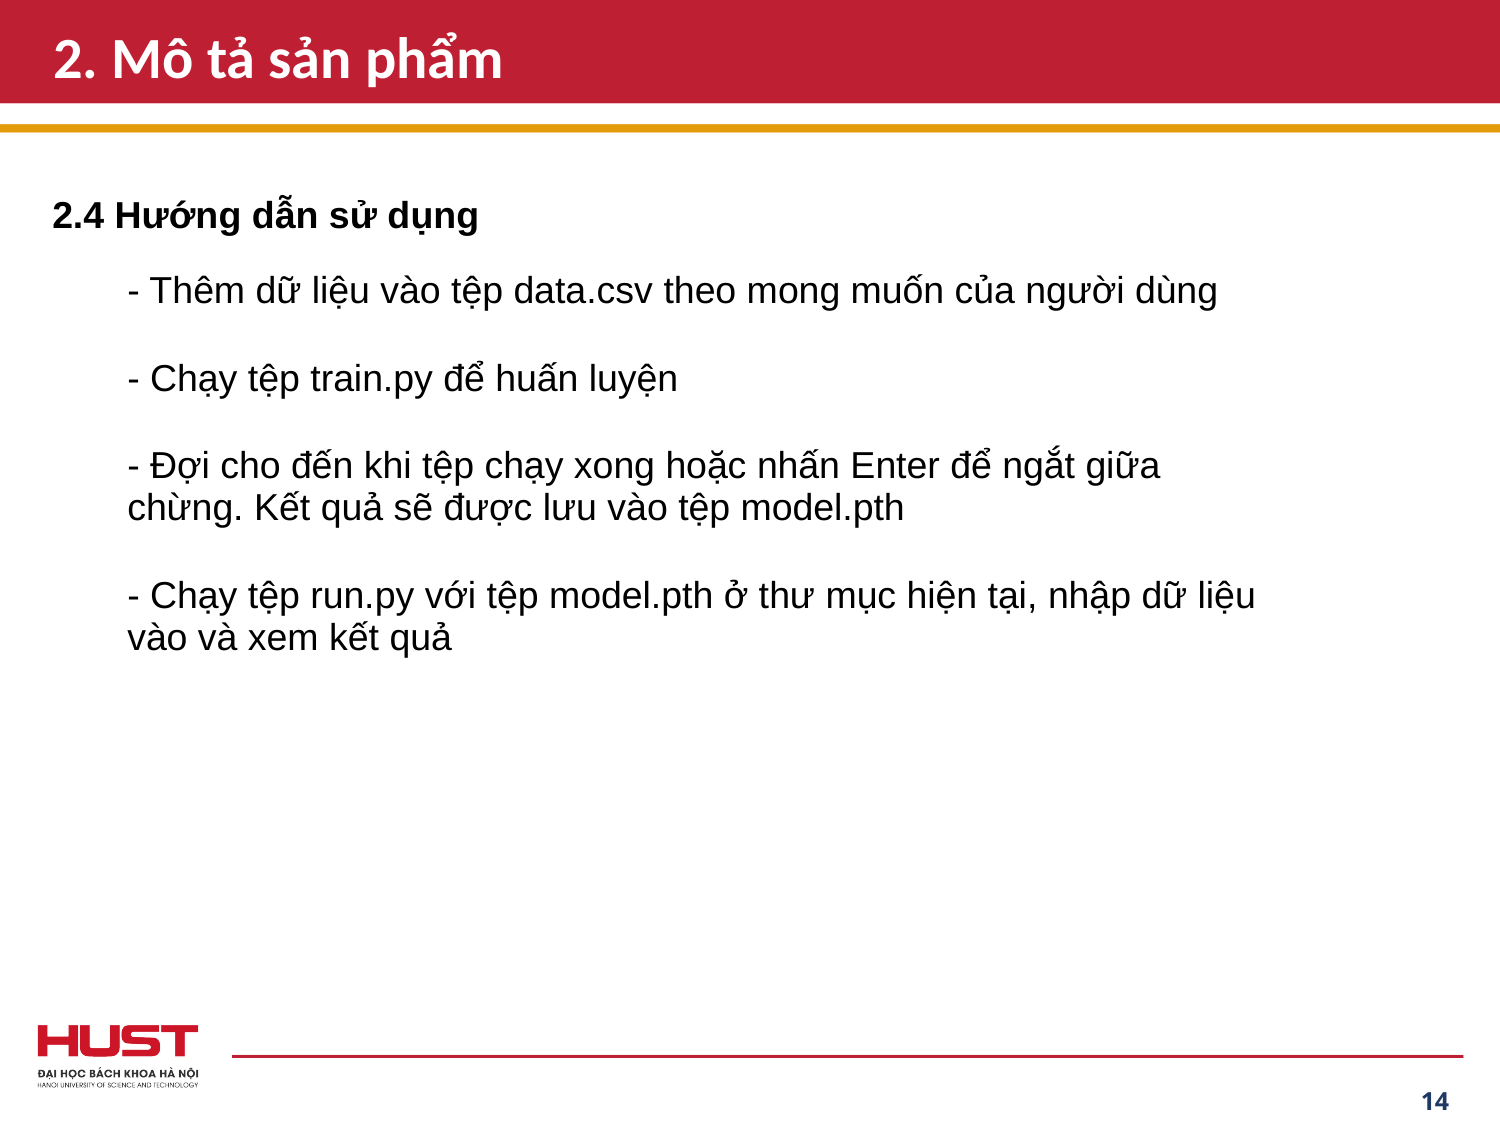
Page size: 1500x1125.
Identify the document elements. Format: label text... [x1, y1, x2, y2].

text_box 2.4 Hướng dẫn sử dụng [37, 187, 1463, 263]
title 2. Mô tả sản phẩm [38, 12, 1462, 87]
picture [0, 0, 1500, 1125]
text_box - Thêm dữ liệu vào tệp data.csv theo mong muốn của người dùng - Chạy tệp train.py để huấn luyện - Đợi cho đến khi tệp chạy xong hoặc nhấn Enter để ngắt giữa chừng. Kết quả sẽ được lưu vào tệp model.pth - Chạy tệp run.py với tệp model.pth ở thư mục hiện tại, nhập dữ liệu vào và xem kết quả [112, 263, 1276, 938]
